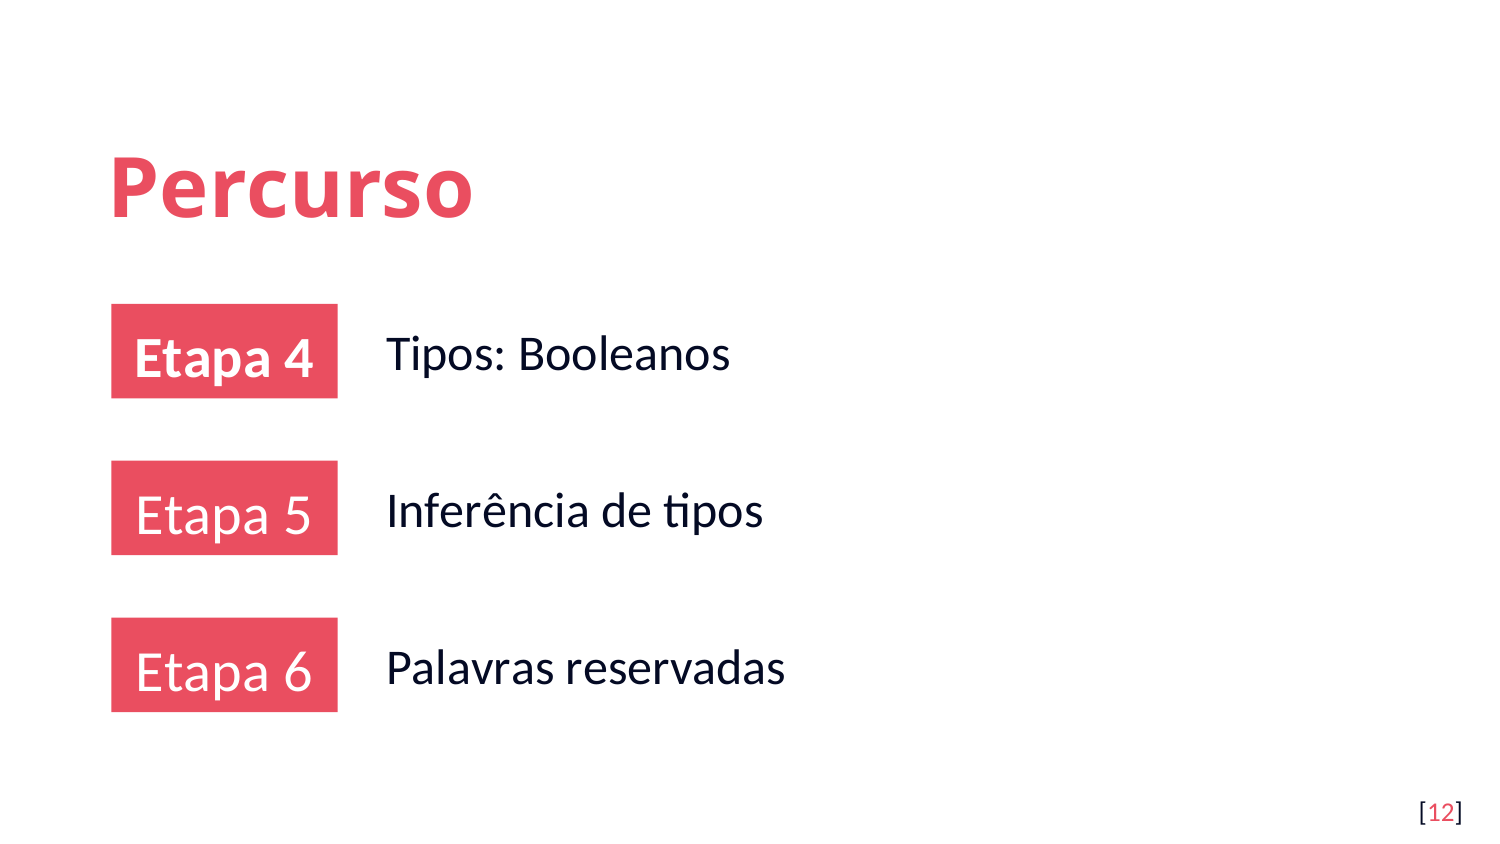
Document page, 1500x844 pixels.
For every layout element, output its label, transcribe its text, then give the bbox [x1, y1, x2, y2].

slide_number [12] [1403, 779, 1494, 844]
text_box Percurso [92, 104, 1309, 243]
text_box Tipos: Booleanos [371, 313, 1384, 389]
text_box Palavras reservadas [371, 627, 1384, 703]
text_box Etapa 5 [111, 460, 338, 556]
text_box Etapa 6 [111, 617, 338, 713]
text_box Etapa 4 [111, 303, 338, 399]
text_box Inferência de tipos [371, 470, 1384, 546]
